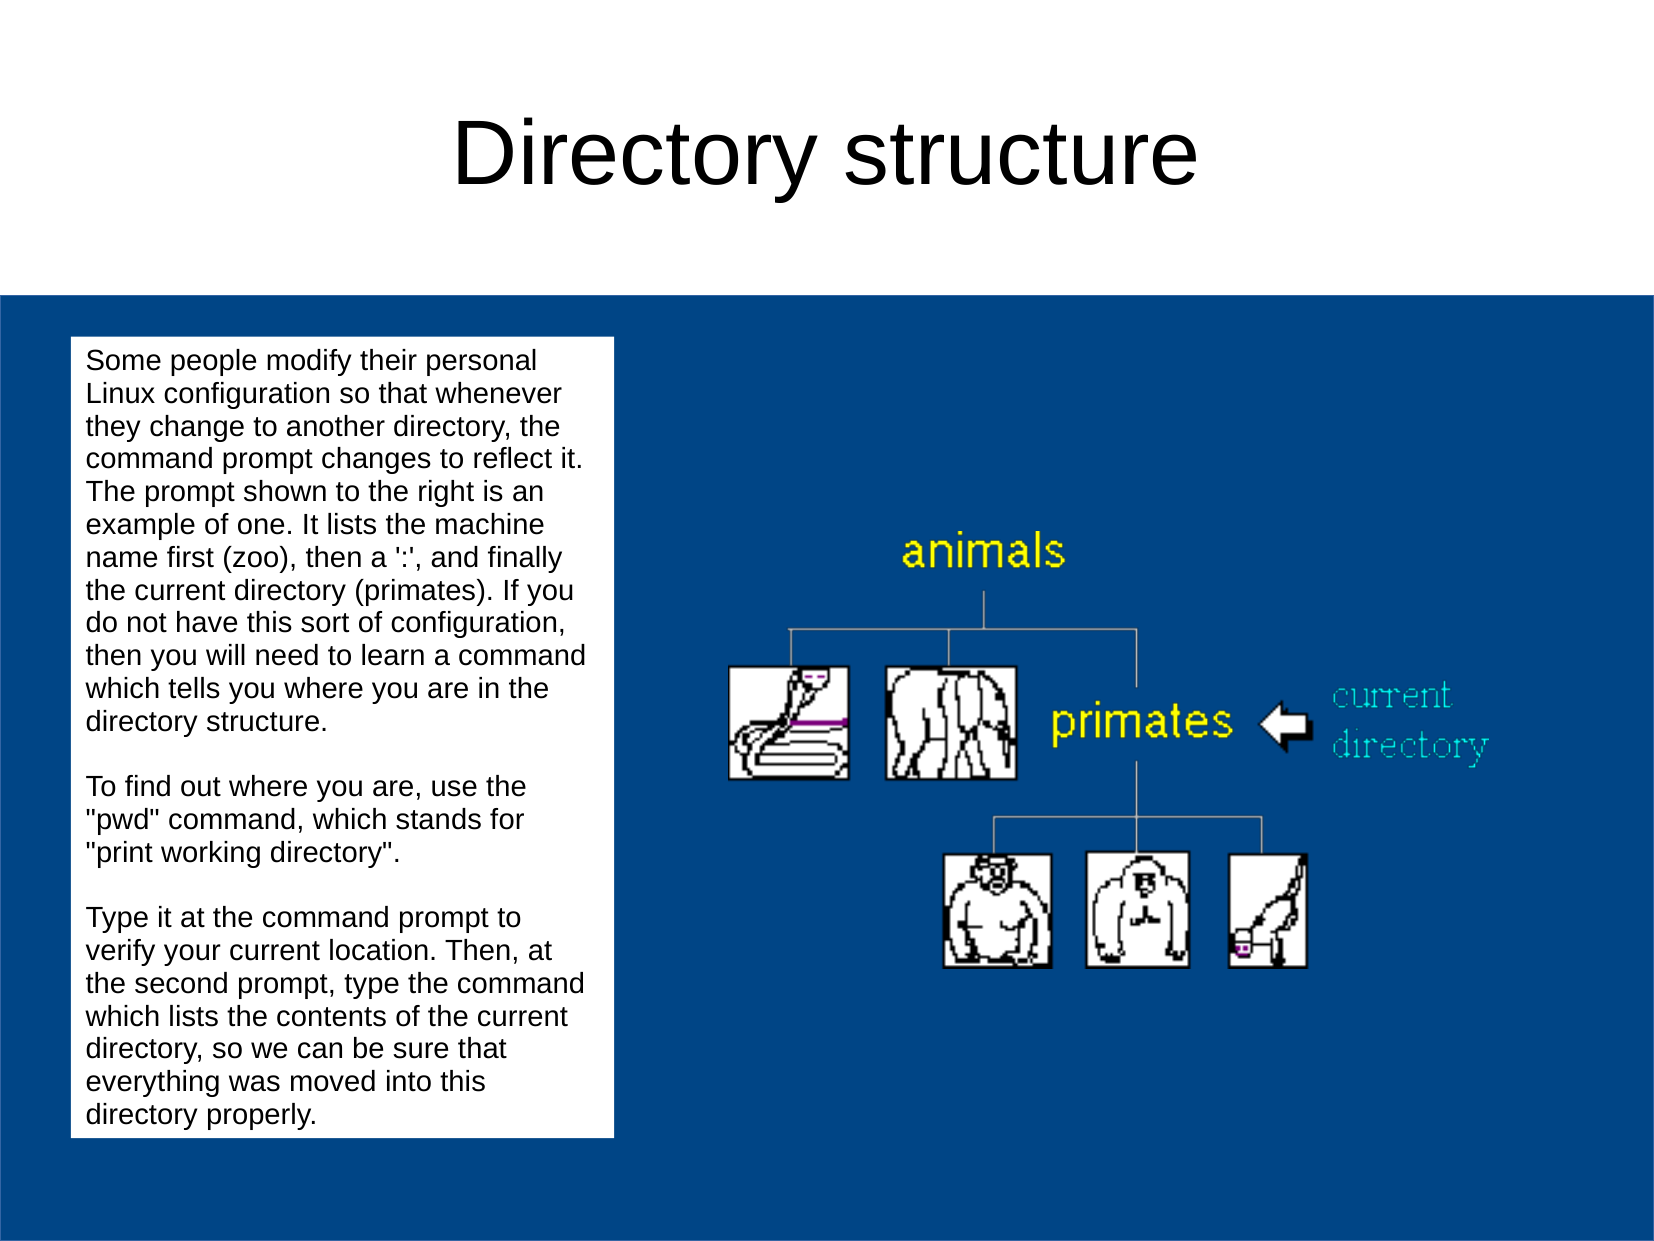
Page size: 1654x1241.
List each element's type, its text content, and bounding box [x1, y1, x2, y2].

text_box Some people modify their personal Linux configuration so that whenever they change to another directory, the command prompt changes to reflect it. The prompt shown to the right is an example of one. It lists the machine name first (zoo), then a ':', and finally the current directory (primates). If you do not have this sort of configuration, then you will need to learn a command which tells you where you are in the directory structure. To find out where you are, use the "pwd" command, which stands for "print working directory". Type it at the command prompt to verify your current location. Then, at the second prompt, type the command which lists the contents of the current directory, so we can be sure that everything was moved into this directory properly. [70, 336, 615, 1139]
picture [728, 531, 1489, 969]
text_box [0, 295, 1654, 1241]
title Directory structure [82, 49, 1571, 257]
